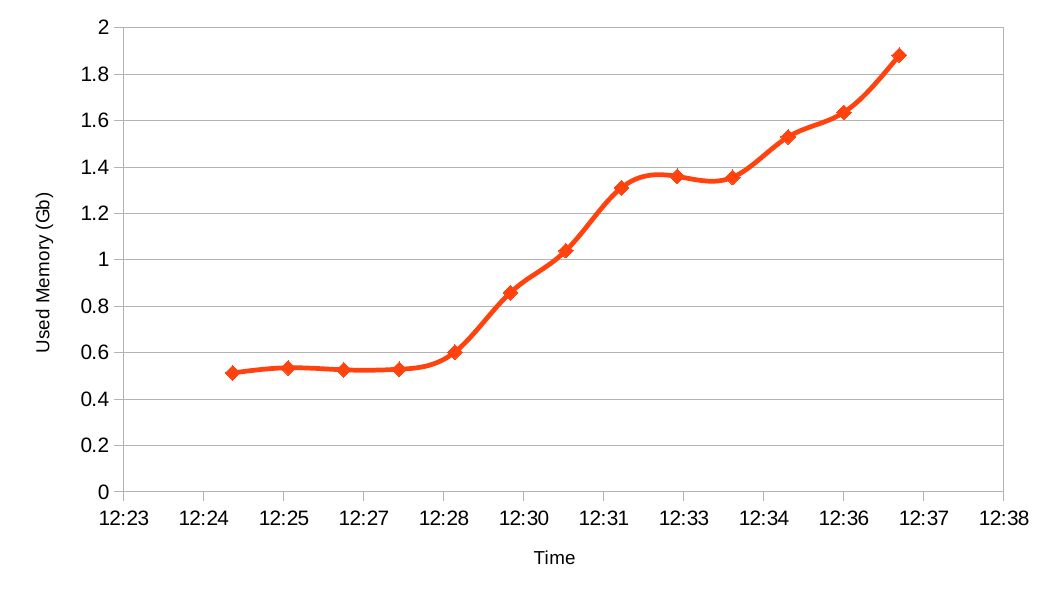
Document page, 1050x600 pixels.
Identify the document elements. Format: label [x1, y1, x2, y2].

chart [0, 4, 1050, 600]
